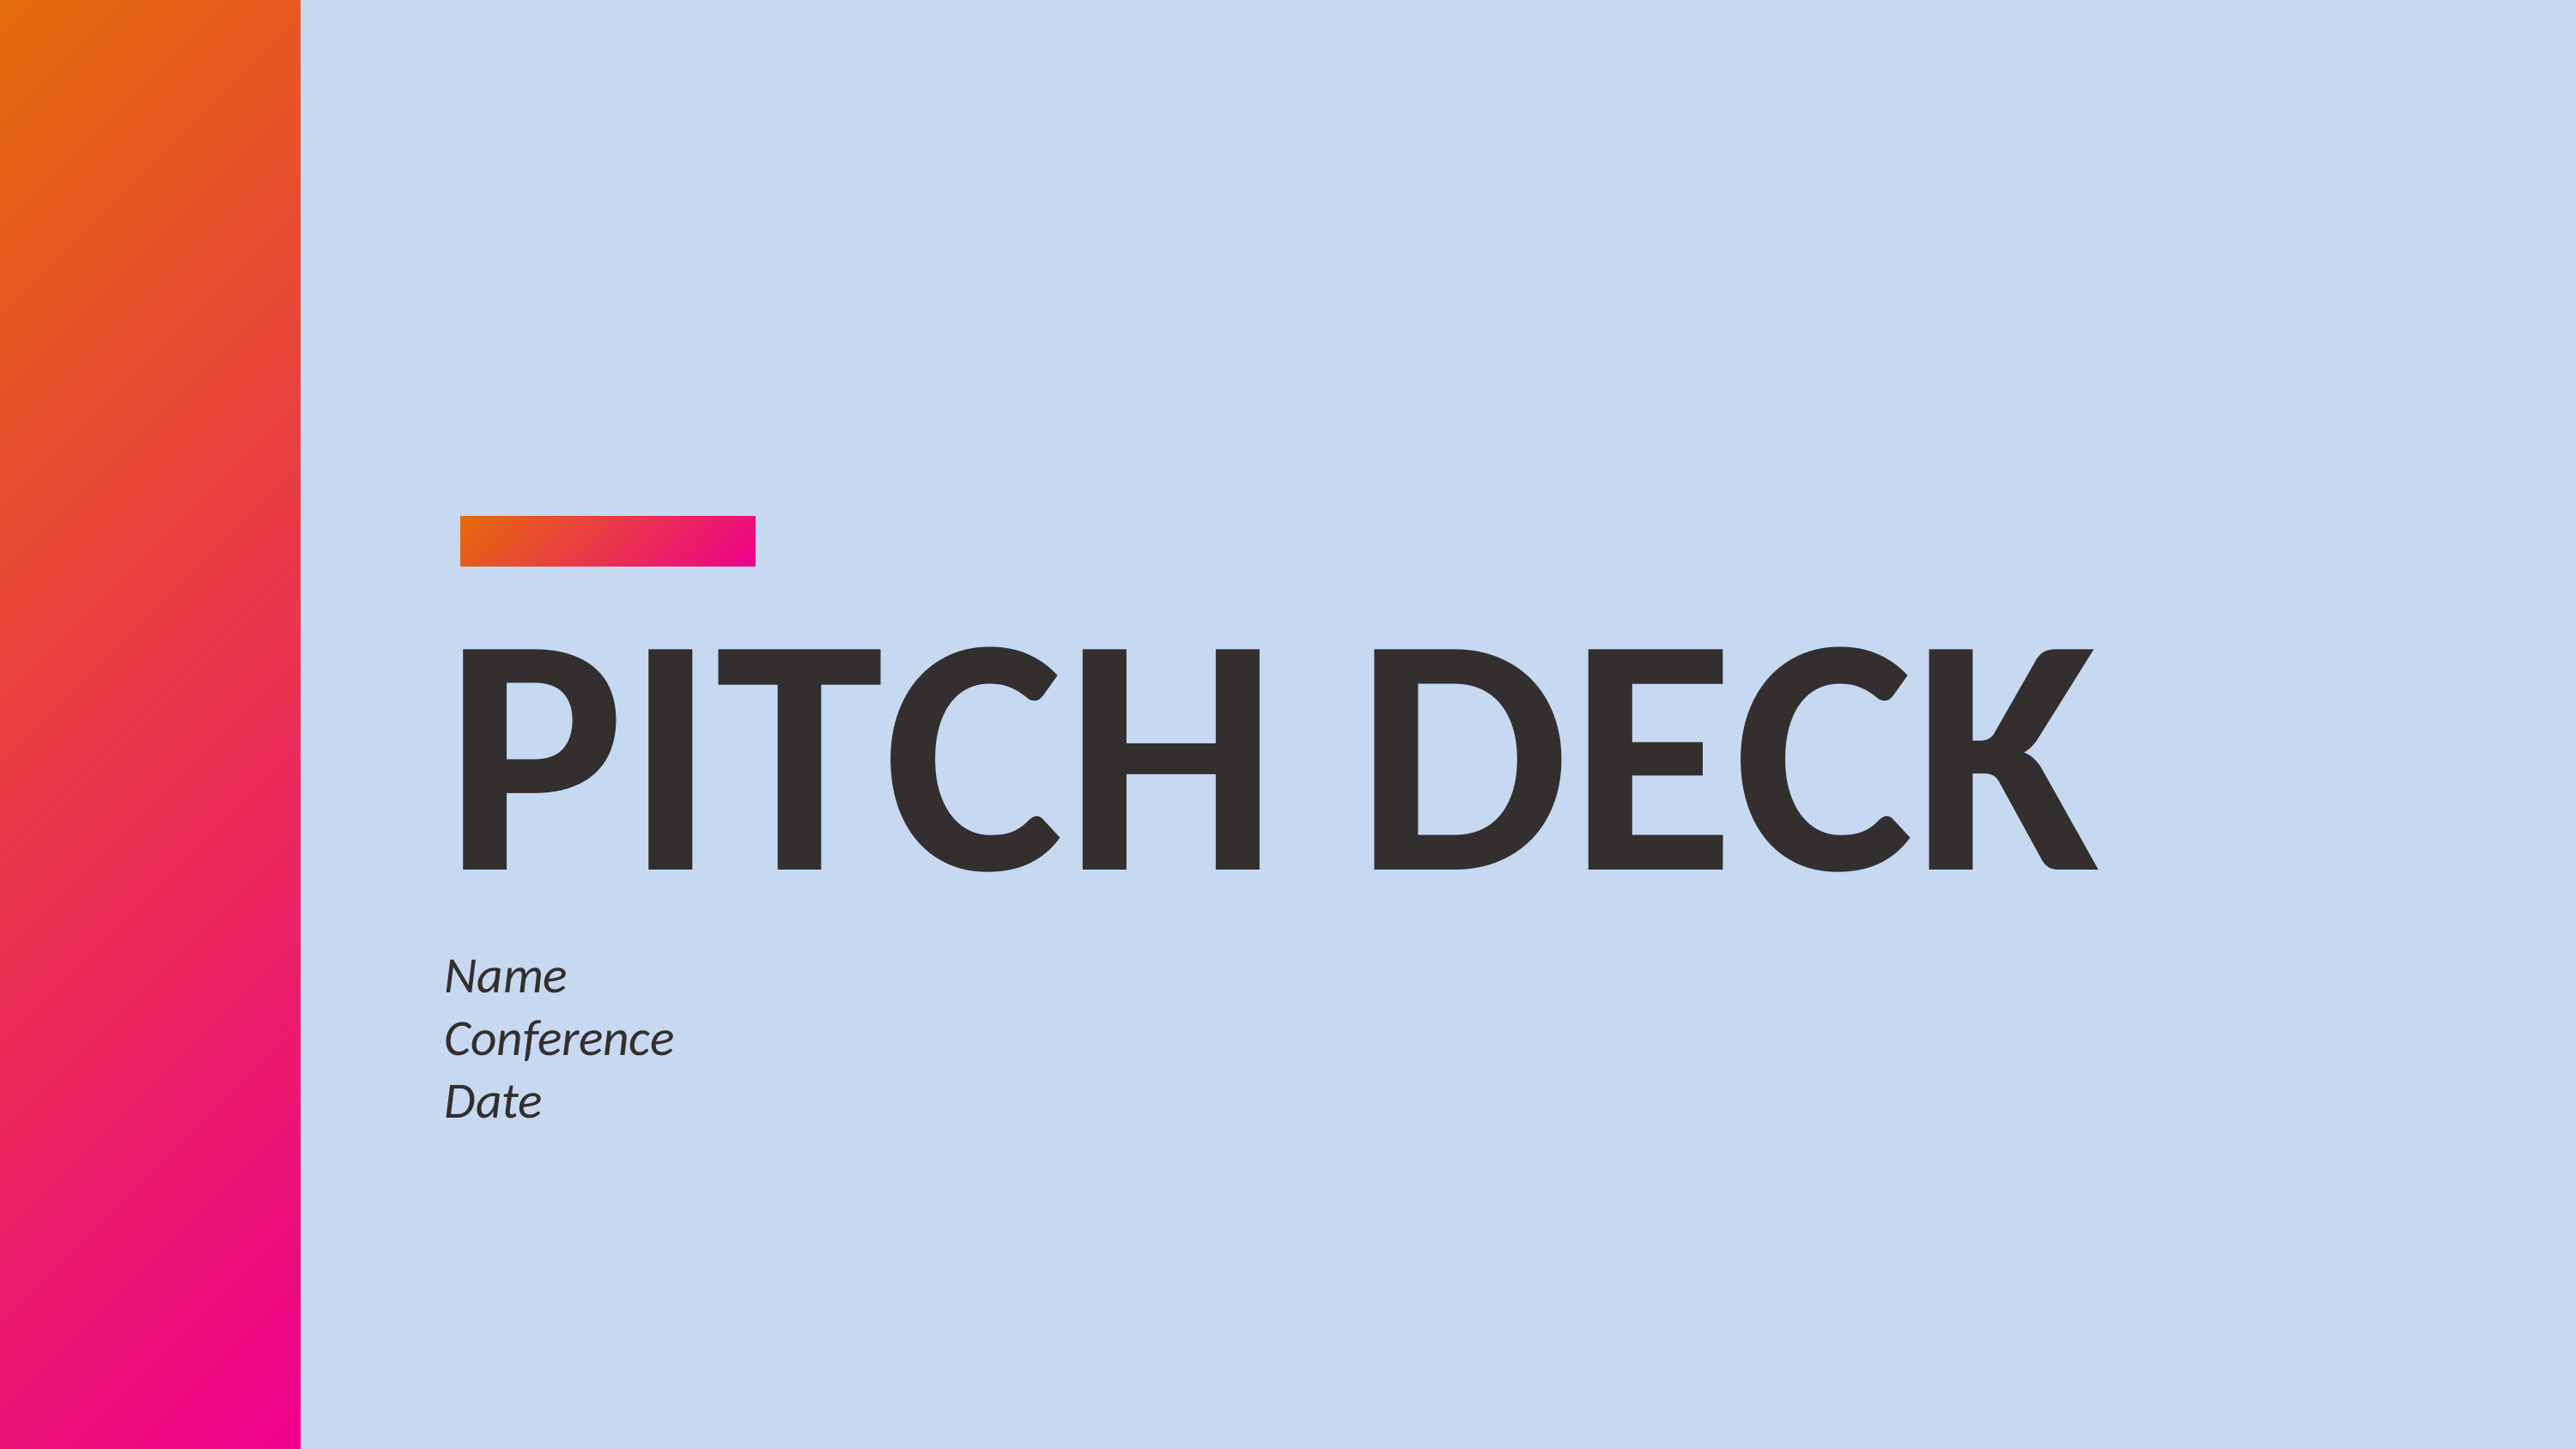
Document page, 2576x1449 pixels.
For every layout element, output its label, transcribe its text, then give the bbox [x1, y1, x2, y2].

text_box Name Conference Date [442, 939, 1385, 1131]
title PITCH DECK [442, 528, 2187, 1346]
text_box [460, 516, 756, 567]
